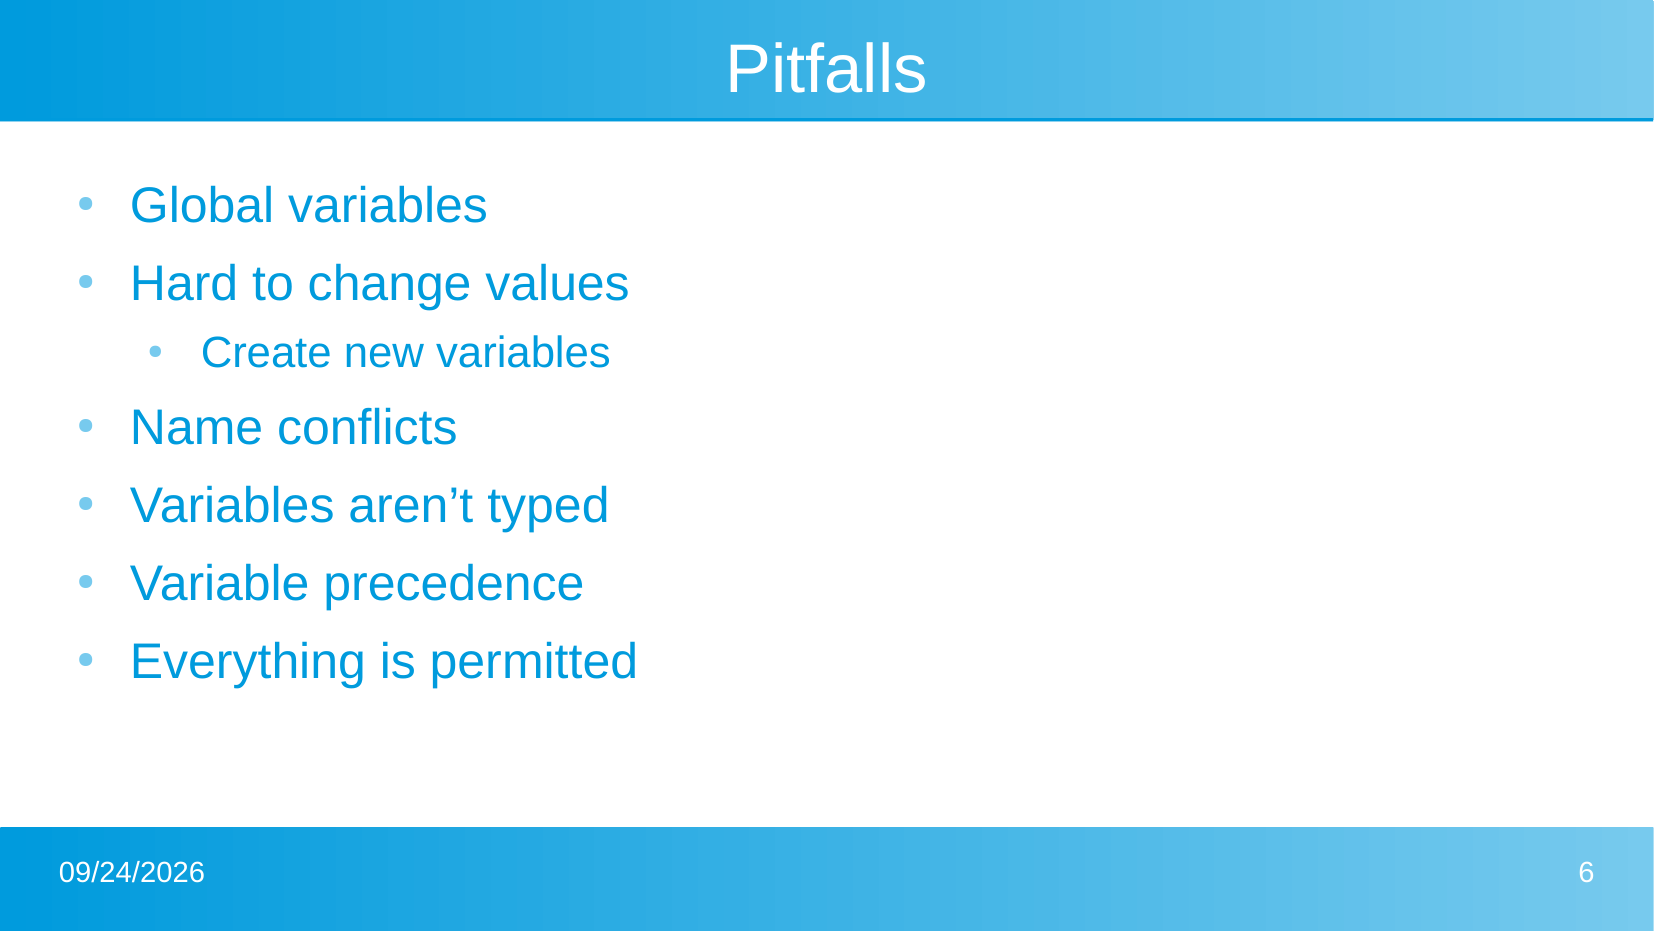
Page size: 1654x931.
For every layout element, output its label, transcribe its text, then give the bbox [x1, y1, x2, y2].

list Global variables Hard to change values Create new variables Name conflicts Variables aren’t typed Variable precedence Everything is permitted [59, 177, 1595, 768]
title Pitfalls [59, 29, 1595, 108]
